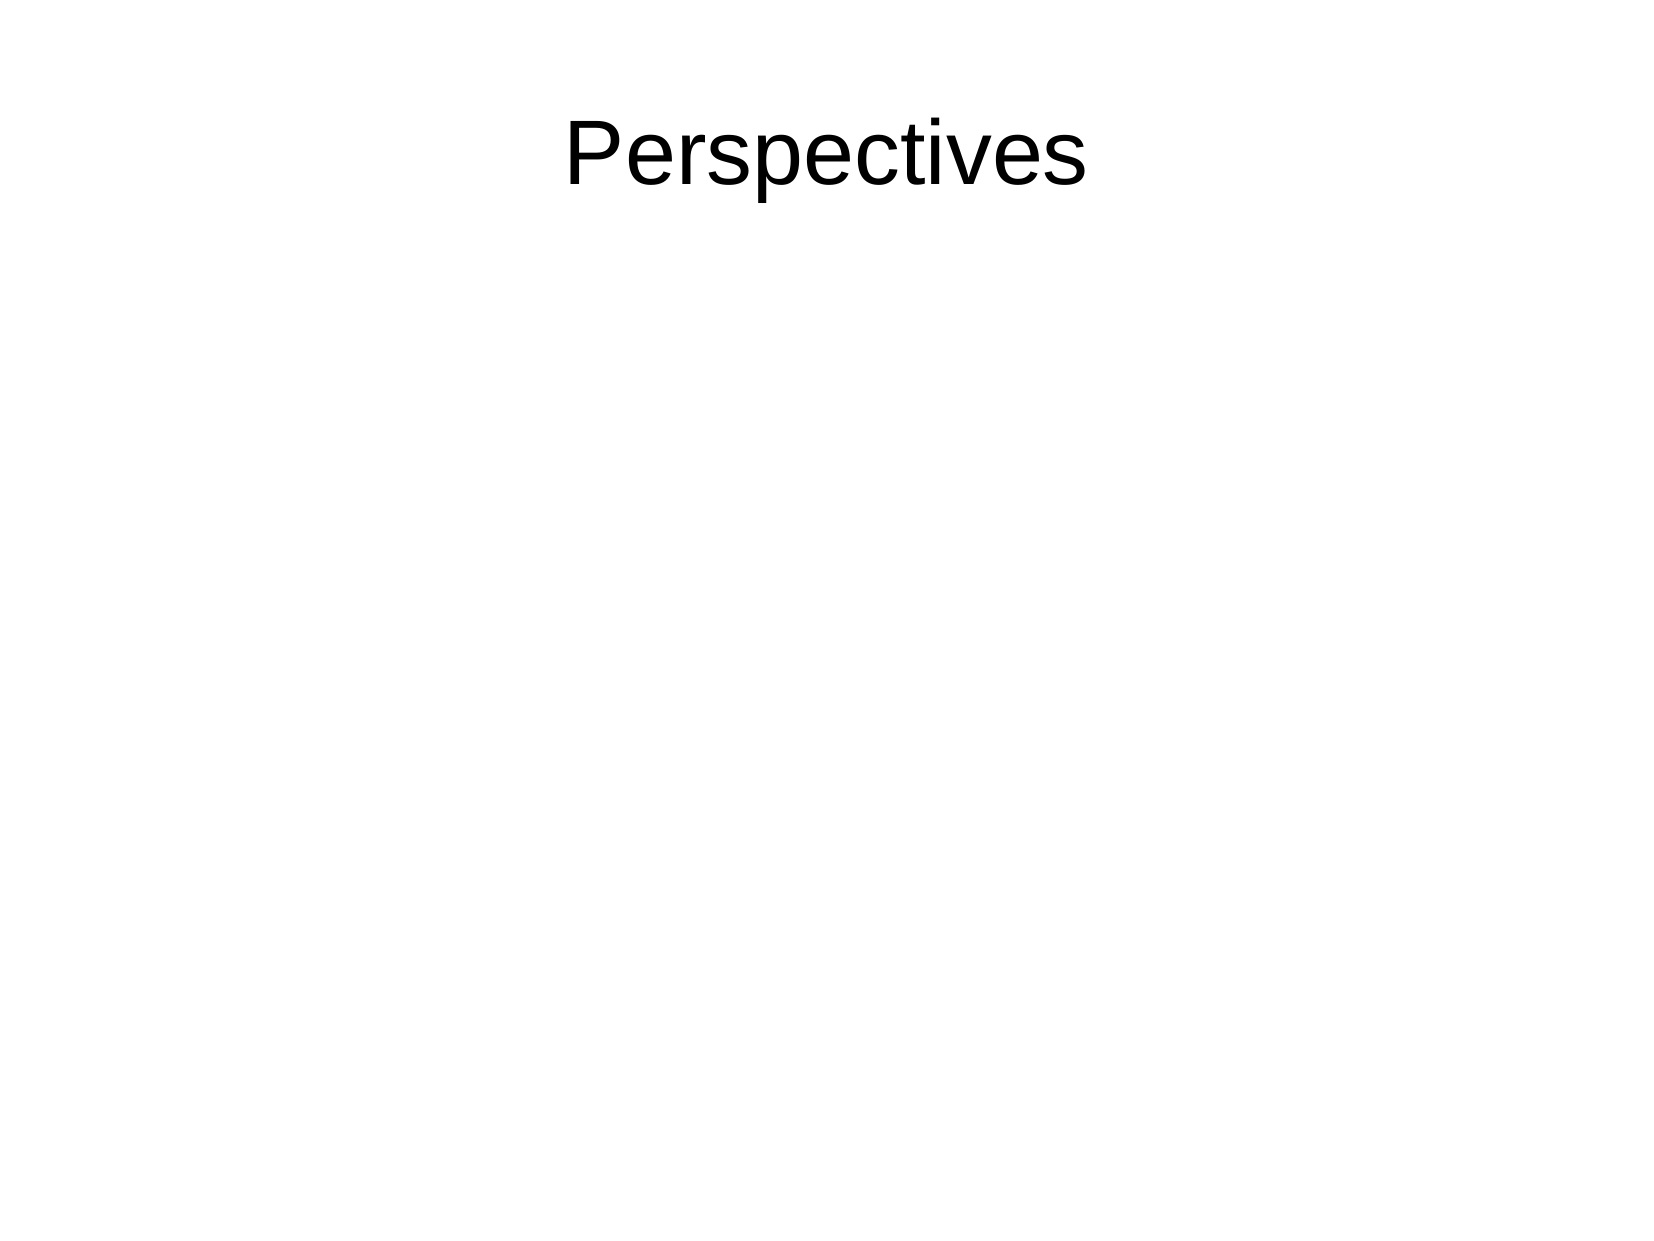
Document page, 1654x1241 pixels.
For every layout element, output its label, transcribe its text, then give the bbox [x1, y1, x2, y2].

title Perspectives [82, 49, 1571, 257]
